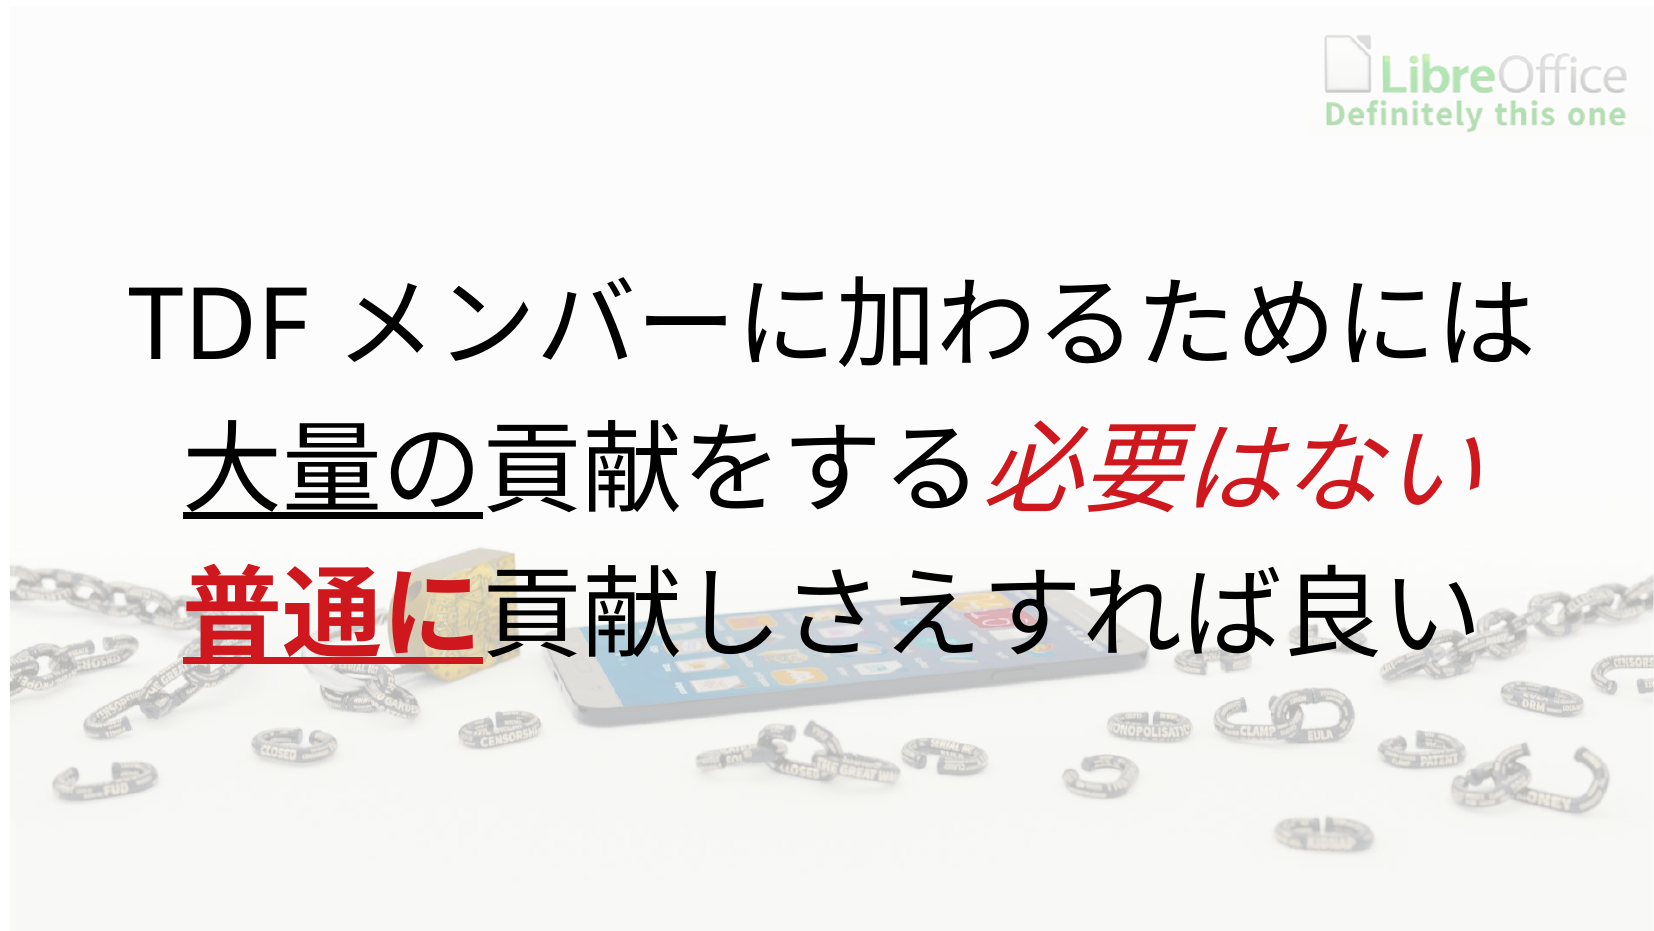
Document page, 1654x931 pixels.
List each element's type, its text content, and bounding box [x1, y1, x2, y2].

subtitle TDFメンバーに加わるためには 大量の貢献をする必要はない 普通に貢献しさえすれば良い [59, 47, 1607, 875]
picture [9, 6, 1654, 931]
